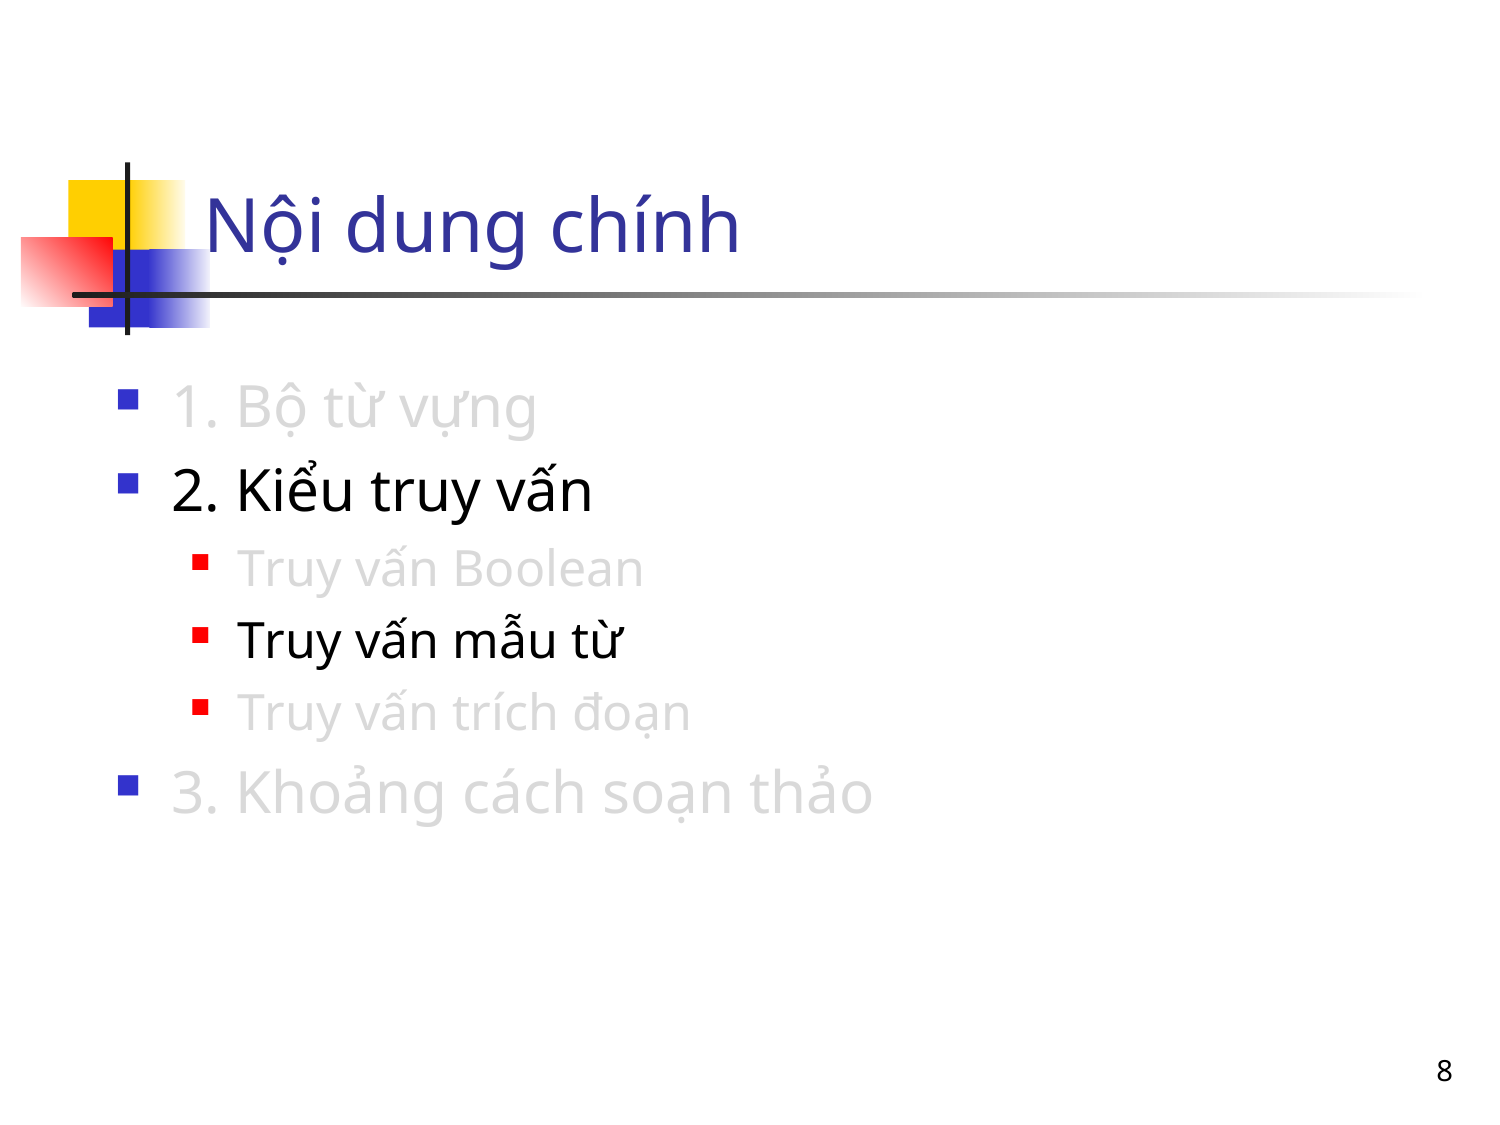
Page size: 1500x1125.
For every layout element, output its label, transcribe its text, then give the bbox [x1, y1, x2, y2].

text_box <number> [1155, 1024, 1468, 1100]
list 1. Bộ từ vựng 2. Kiểu truy vấn Truy vấn Boolean Truy vấn mẫu từ Truy vấn trích đoạn 3. Khoảng cách soạn thảo [100, 361, 1469, 1007]
title Nội dung chính [188, 35, 1468, 276]
